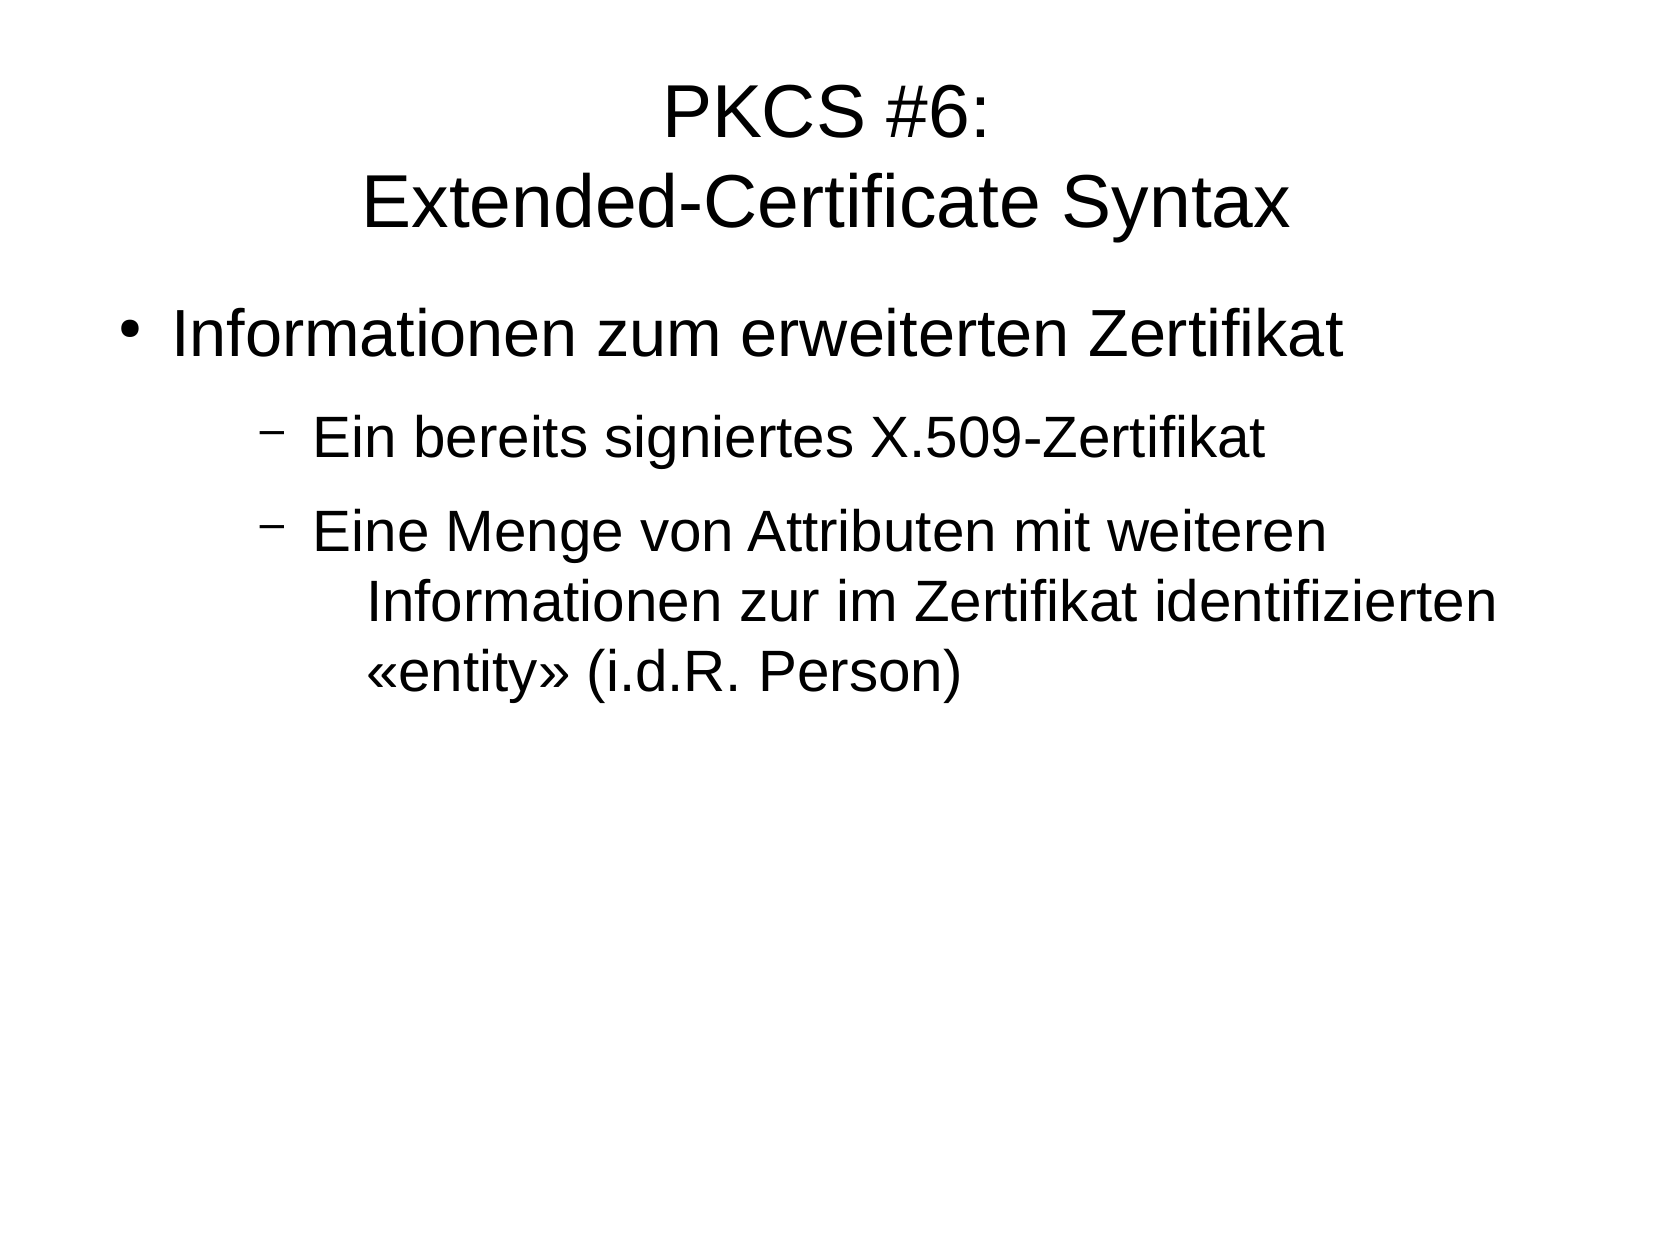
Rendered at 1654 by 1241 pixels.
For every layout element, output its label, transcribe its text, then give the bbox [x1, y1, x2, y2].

title PKCS #6: Extended-Certificate Syntax [82, 49, 1571, 257]
list Informationen zum erweiterten Zertifikat Ein bereits signiertes X.509-Zertifikat Eine Menge von Attributen mit weiteren Informationen zur im Zertifikat identifizierten «entity» (i.d.R. Person) [82, 290, 1571, 1010]
